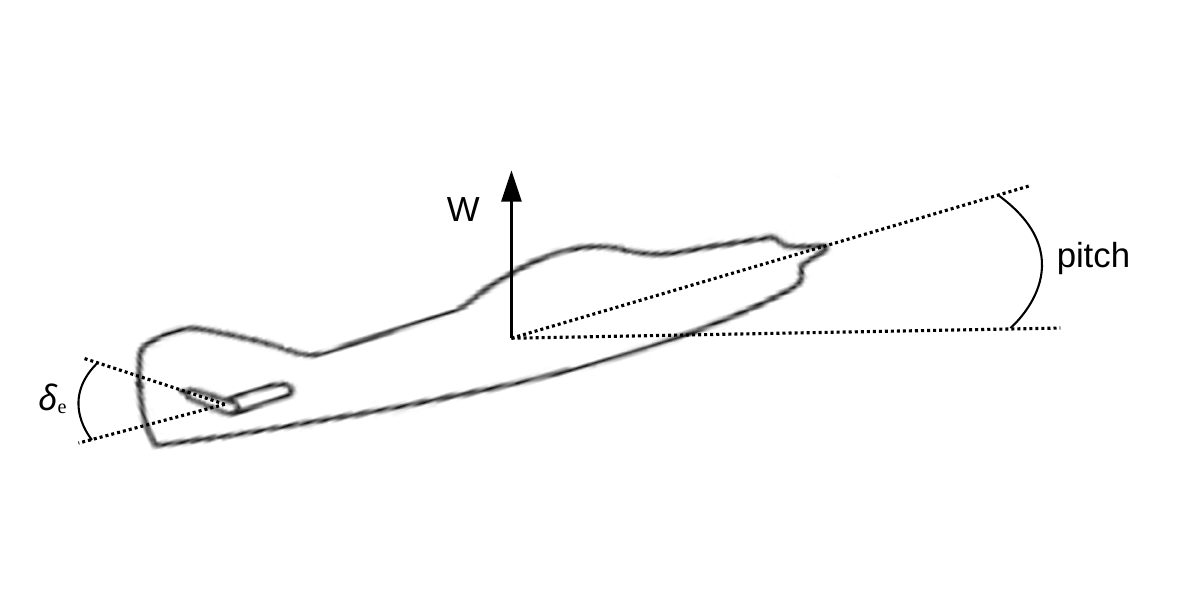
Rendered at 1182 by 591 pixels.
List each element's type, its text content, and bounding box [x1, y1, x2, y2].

picture [60, 58, 895, 527]
text_box δe [23, 365, 244, 461]
text_box pitch [1042, 228, 1182, 283]
text_box W [432, 182, 652, 278]
